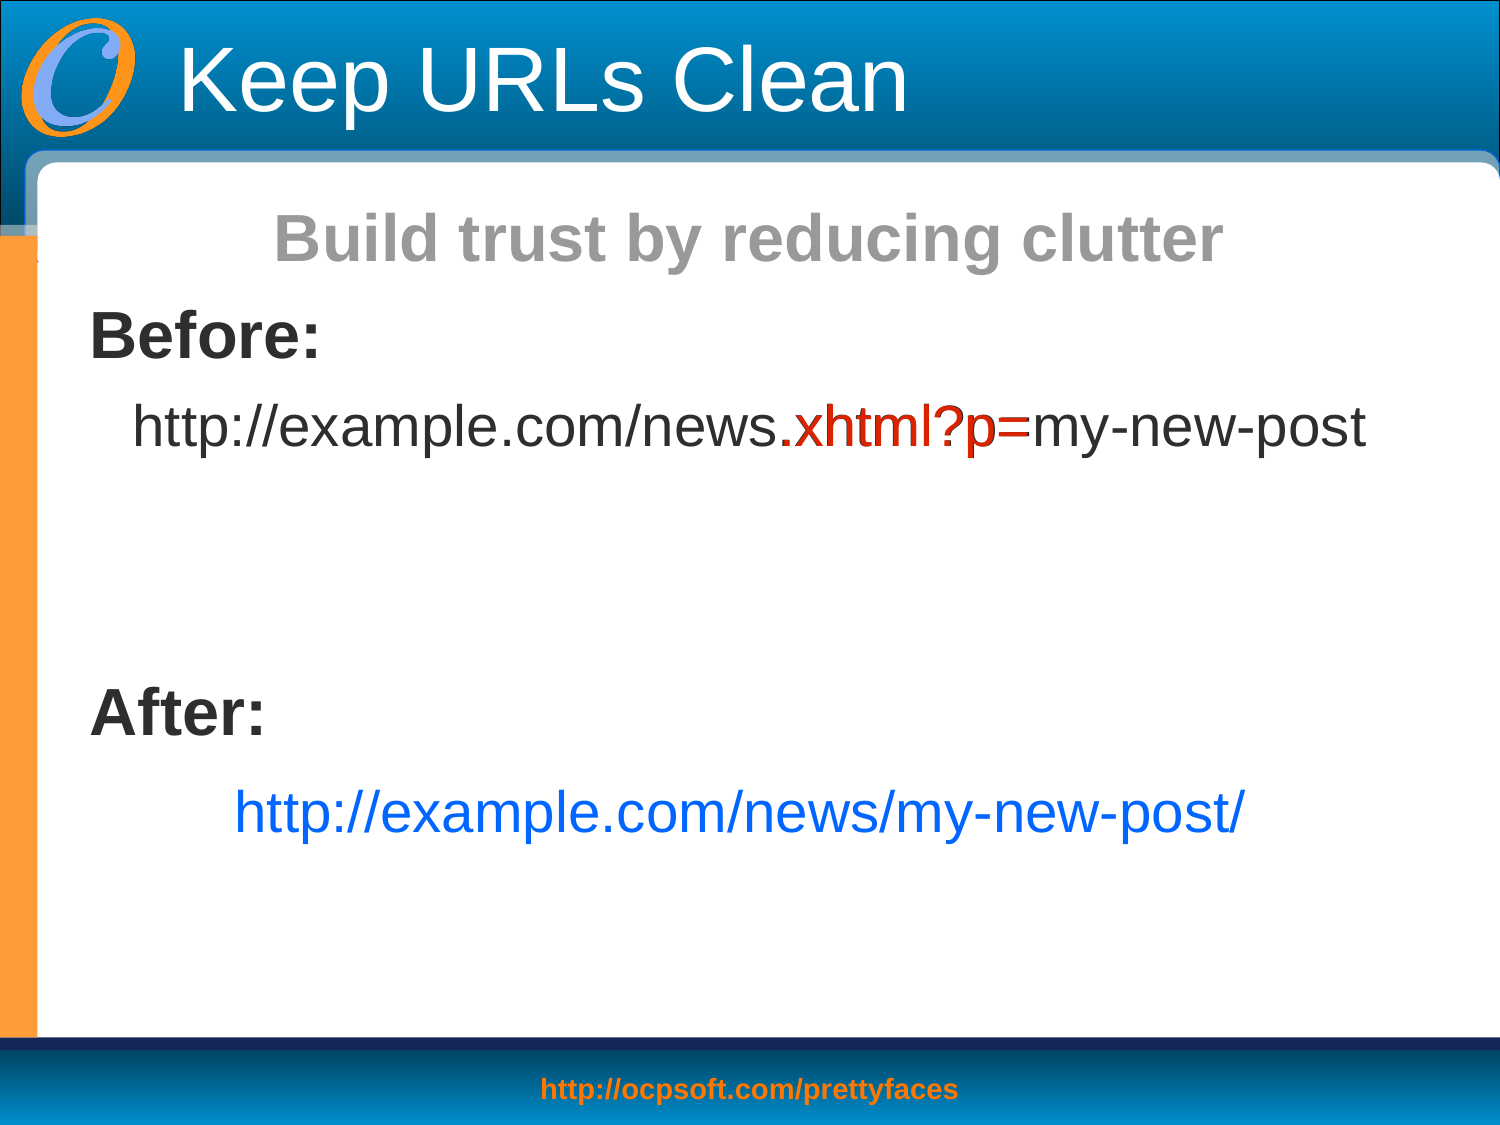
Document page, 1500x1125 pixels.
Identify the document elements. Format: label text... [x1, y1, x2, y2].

list Build trust by reducing clutter Before: http://example.com/news.xhtml?p=my-new-post After: http://example.com/news/my-new-post/ [75, 187, 1425, 1005]
title Keep URLs Clean [162, 11, 1463, 138]
text_box .xhtml?p= [706, 380, 1104, 466]
picture [22, 19, 135, 136]
